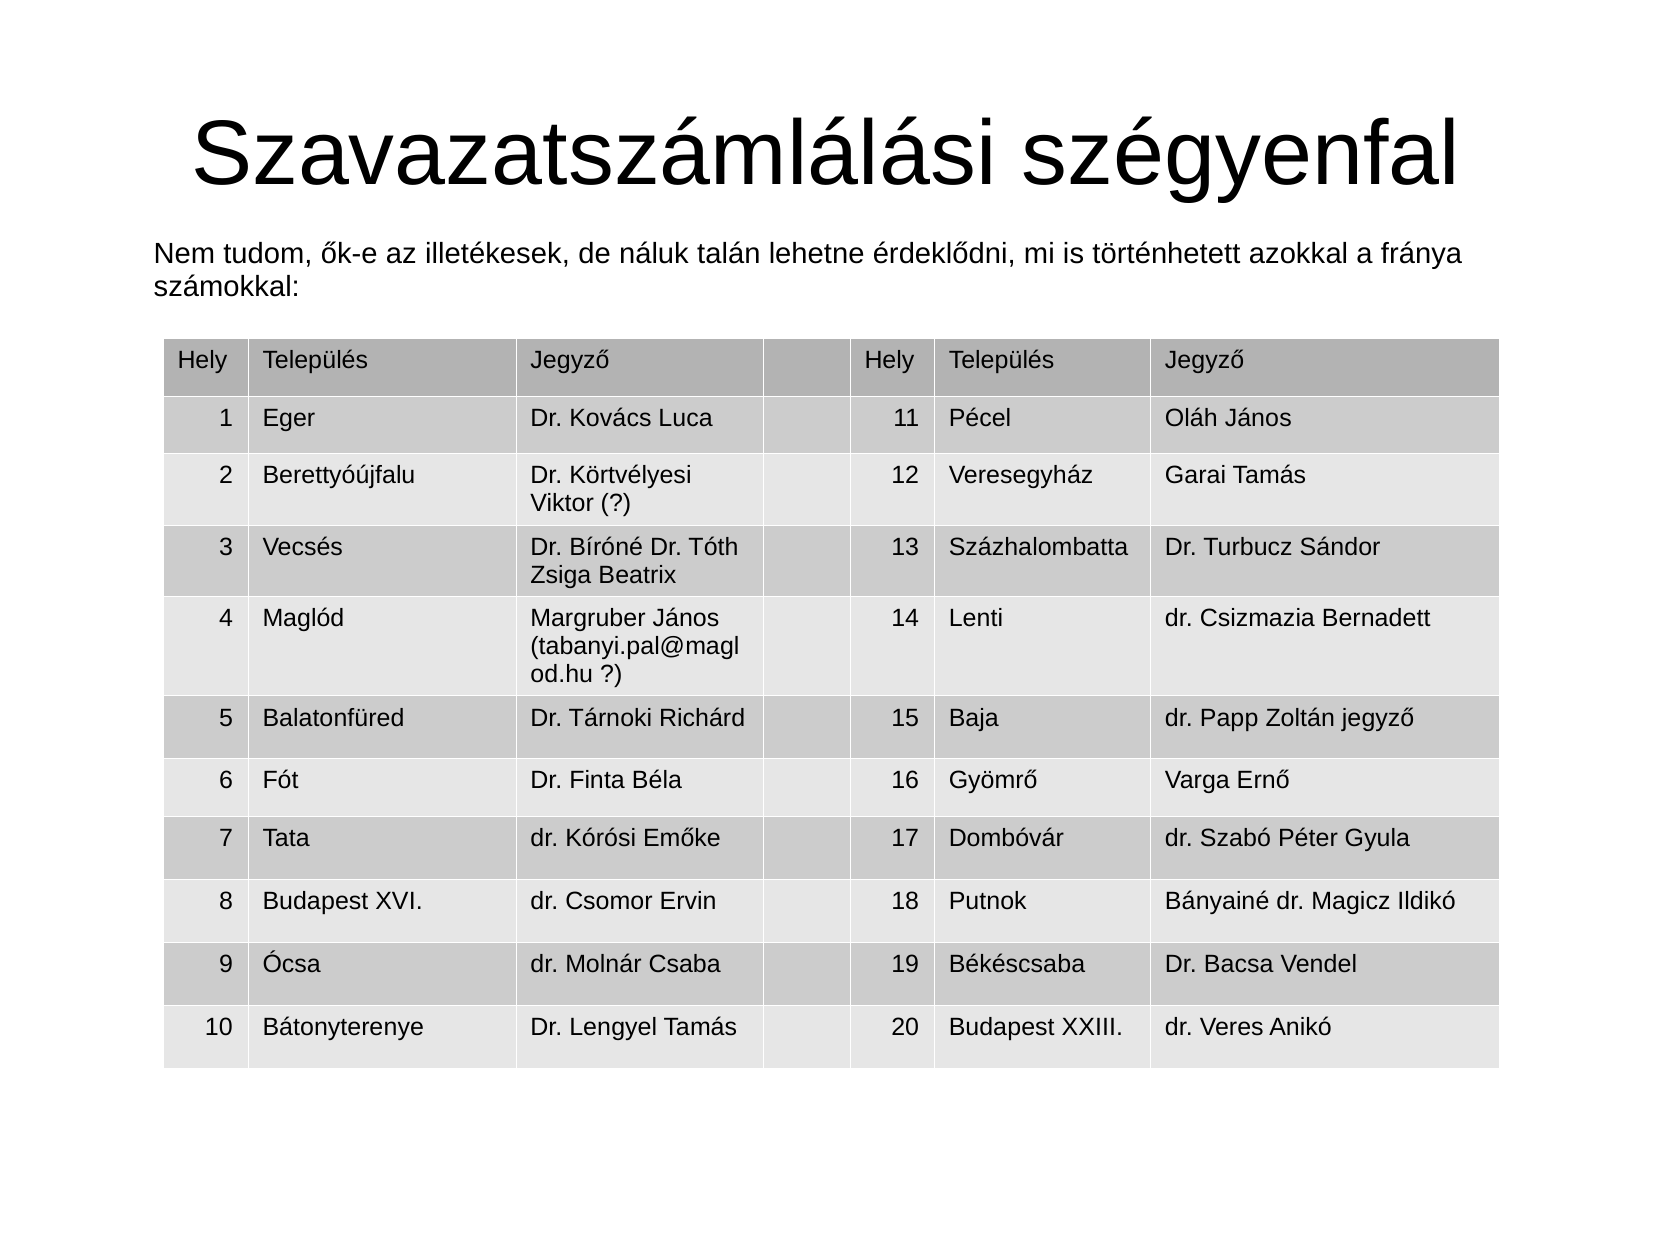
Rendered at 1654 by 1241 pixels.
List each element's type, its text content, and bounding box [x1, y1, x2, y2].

table_cell [764, 759, 850, 816]
table_cell Gyömrő [935, 759, 1150, 816]
table_cell Veresegyház [935, 454, 1150, 525]
list Nem tudom, ők-e az illetékesek, de náluk talán lehetne érdeklődni, mi is történhetett azokkal a fránya számokkal: [82, 237, 1536, 319]
table_cell 13 [851, 526, 934, 596]
table_cell dr. Csomor Ervin [517, 880, 763, 942]
table_cell Eger [249, 397, 516, 453]
table_cell [764, 696, 850, 758]
table_cell [764, 597, 850, 695]
table_cell Dr. Finta Béla [517, 759, 763, 816]
table_cell Oláh János [1151, 397, 1499, 453]
table_cell 11 [851, 397, 934, 453]
table_cell [764, 943, 850, 1005]
table_cell 19 [851, 943, 934, 1005]
table_cell 16 [851, 759, 934, 816]
table_cell Dr. Körtvélyesi Viktor (?) [517, 454, 763, 525]
table_cell 1 [164, 397, 248, 453]
table_cell 17 [851, 817, 934, 879]
table_cell Százhalombatta [935, 526, 1150, 596]
table_cell Dr. Bíróné Dr. Tóth Zsiga Beatrix [517, 526, 763, 596]
table_cell Lenti [935, 597, 1150, 695]
table_cell dr. Molnár Csaba [517, 943, 763, 1005]
table_cell 4 [164, 597, 248, 695]
table_header Település [249, 339, 516, 396]
table_cell 15 [851, 696, 934, 758]
table_cell 5 [164, 696, 248, 758]
table_header Jegyző [1151, 339, 1499, 396]
table_cell Bányainé dr. Magicz Ildikó [1151, 880, 1499, 942]
table_cell [764, 880, 850, 942]
table_cell 9 [164, 943, 248, 1005]
table_cell Berettyóújfalu [249, 454, 516, 525]
table_header Hely [164, 339, 248, 396]
table_cell Varga Ernő [1151, 759, 1499, 816]
table_cell dr. Kórósi Emőke [517, 817, 763, 879]
table_cell Békéscsaba [935, 943, 1150, 1005]
table_cell Dr. Kovács Luca [517, 397, 763, 453]
table_cell Garai Tamás [1151, 454, 1499, 525]
table_cell dr. Papp Zoltán jegyző [1151, 696, 1499, 758]
table_cell Dr. Lengyel Tamás [517, 1006, 763, 1068]
table_header Település [935, 339, 1150, 396]
table_header [764, 339, 850, 396]
table_cell [764, 454, 850, 525]
table_cell Ócsa [249, 943, 516, 1005]
table_cell [764, 397, 850, 453]
table_cell Dr. Tárnoki Richárd [517, 696, 763, 758]
table_header Jegyző [517, 339, 763, 396]
table_cell [764, 817, 850, 879]
table_cell 7 [164, 817, 248, 879]
table_cell [764, 526, 850, 596]
table_cell 2 [164, 454, 248, 525]
table_cell dr. Csizmazia Bernadett [1151, 597, 1499, 695]
table_cell Dr. Bacsa Vendel [1151, 943, 1499, 1005]
table_cell Dombóvár [935, 817, 1150, 879]
table_cell Tata [249, 817, 516, 879]
table_cell Bátonyterenye [249, 1006, 516, 1068]
table_cell Pécel [935, 397, 1150, 453]
table_cell Budapest XXIII. [935, 1006, 1150, 1068]
title Szavazatszámlálási szégyenfal [82, 49, 1571, 257]
table_cell Baja [935, 696, 1150, 758]
table_header Hely [851, 339, 934, 396]
table_cell 10 [164, 1006, 248, 1068]
table_cell Fót [249, 759, 516, 816]
table_cell Dr. Turbucz Sándor [1151, 526, 1499, 596]
table_cell Vecsés [249, 526, 516, 596]
table_cell 18 [851, 880, 934, 942]
table_cell 12 [851, 454, 934, 525]
table_cell Budapest XVI. [249, 880, 516, 942]
table_cell [764, 1006, 850, 1068]
table_cell dr. Szabó Péter Gyula [1151, 817, 1499, 879]
table_cell Balatonfüred [249, 696, 516, 758]
table_cell 14 [851, 597, 934, 695]
table_cell dr. Veres Anikó [1151, 1006, 1499, 1068]
table_cell Maglód [249, 597, 516, 695]
table_cell 8 [164, 880, 248, 942]
table_cell 20 [851, 1006, 934, 1068]
table_cell Putnok [935, 880, 1150, 942]
table_cell 3 [164, 526, 248, 596]
table_cell Margruber János (tabanyi.pal@maglod.hu ?) [517, 597, 763, 695]
table_cell 6 [164, 759, 248, 816]
